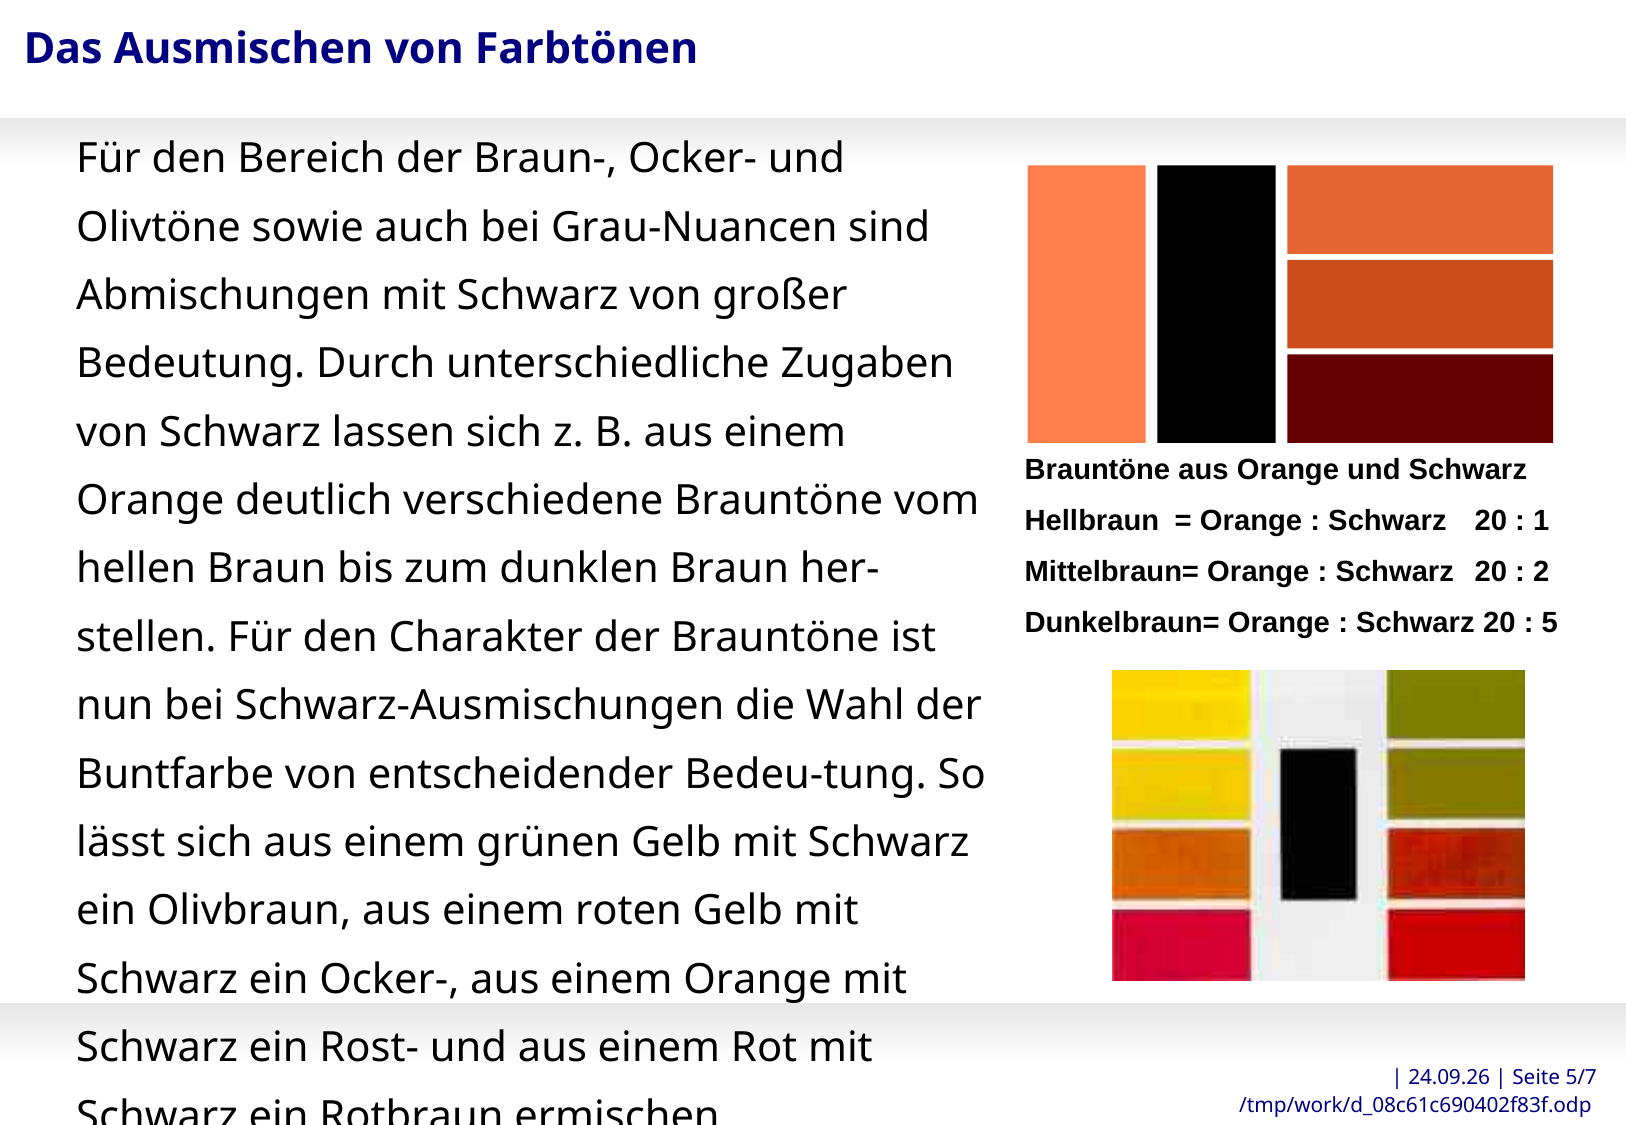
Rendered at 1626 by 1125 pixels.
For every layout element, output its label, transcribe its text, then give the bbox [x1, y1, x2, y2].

text_box [1287, 354, 1554, 443]
text_box [1287, 165, 1554, 254]
text_box [1027, 165, 1146, 443]
title Das Ausmischen von Farbtönen [23, 5, 1600, 154]
text_box Brauntöne aus Orange und Schwarz Hellbraun = Orange : Schwarz 20 : 1 Mittelbraun= Orange : Schwarz 20 : 2 Dunkelbraun= Orange : Schwarz 20 : 5 [1009, 445, 1626, 647]
text_box [1287, 259, 1554, 349]
text_box [1157, 165, 1276, 443]
picture [1112, 670, 1525, 981]
list Für den Bereich der Braun-, Ocker- und Olivtöne sowie auch bei Grau-Nuancen sind Abmischungen mit Schwarz von großer Bedeutung. Durch unterschiedliche Zugaben von Schwarz lassen sich z. B. aus einem Orange deutlich verschiedene Brauntöne vom hellen Braun bis zum dunklen Braun her-stellen. Für den Charakter der Brauntöne ist nun bei Schwarz-Ausmischungen die Wahl der Buntfarbe von entscheidender Bedeu-tung. So lässt sich aus einem grünen Gelb mit Schwarz ein Olivbraun, aus einem roten Gelb mit Schwarz ein Ocker-, aus einem Orange mit Schwarz ein Rost- und aus einem Rot mit Schwarz ein Rotbraun ermischen. [29, 116, 994, 1067]
